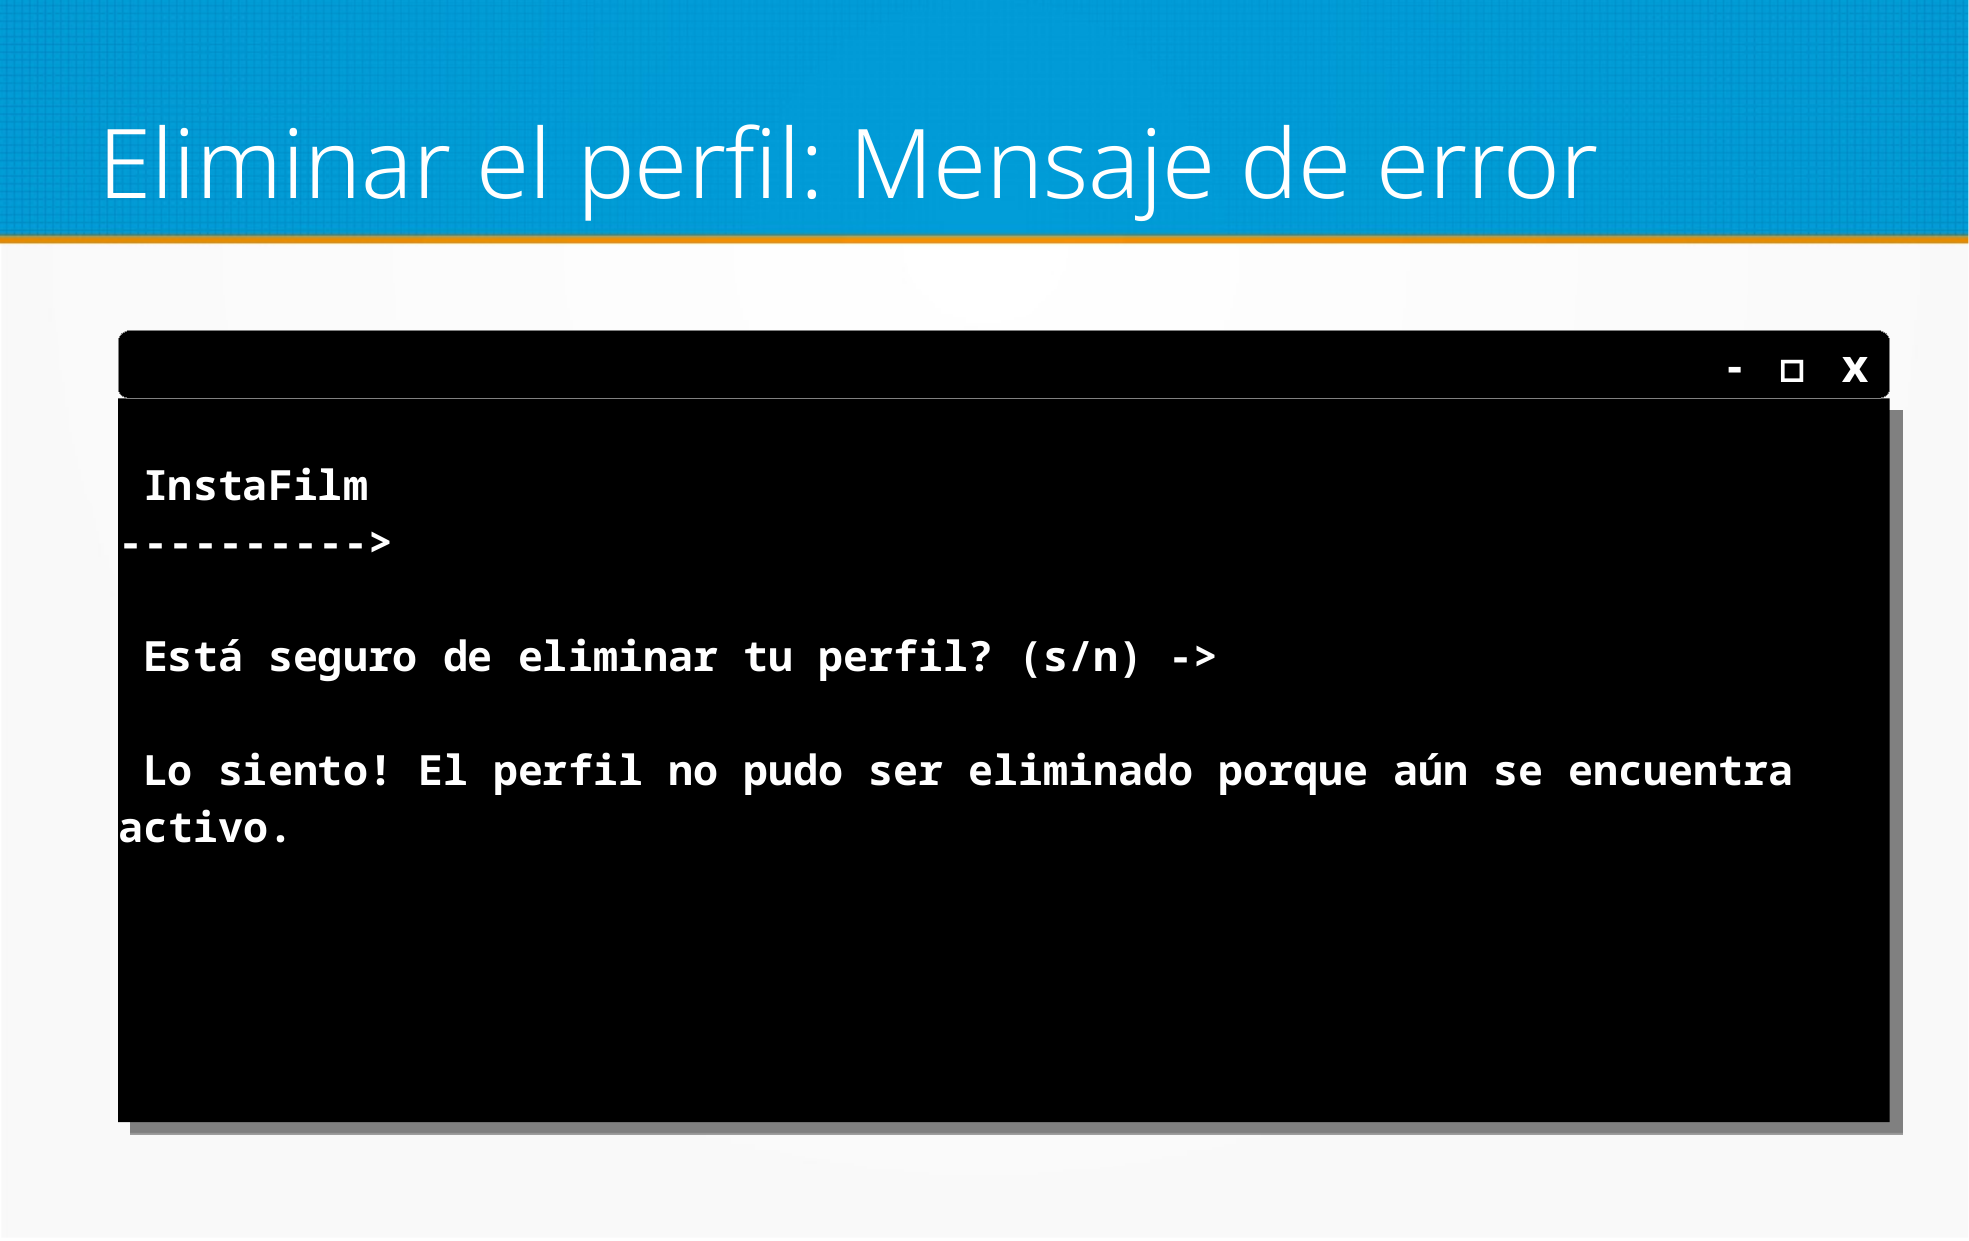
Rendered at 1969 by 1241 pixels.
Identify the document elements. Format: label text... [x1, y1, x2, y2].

text_box InstaFilm ----------> Está seguro de eliminar tu perfil? (s/n) -> Lo siento! El perfil no pudo ser eliminado porque aún se encuentra activo. [118, 398, 1890, 1123]
title Eliminar el perfil: Mensaje de error [98, 19, 1870, 227]
picture [0, 233, 1969, 1241]
text_box - □ x [118, 330, 1890, 399]
